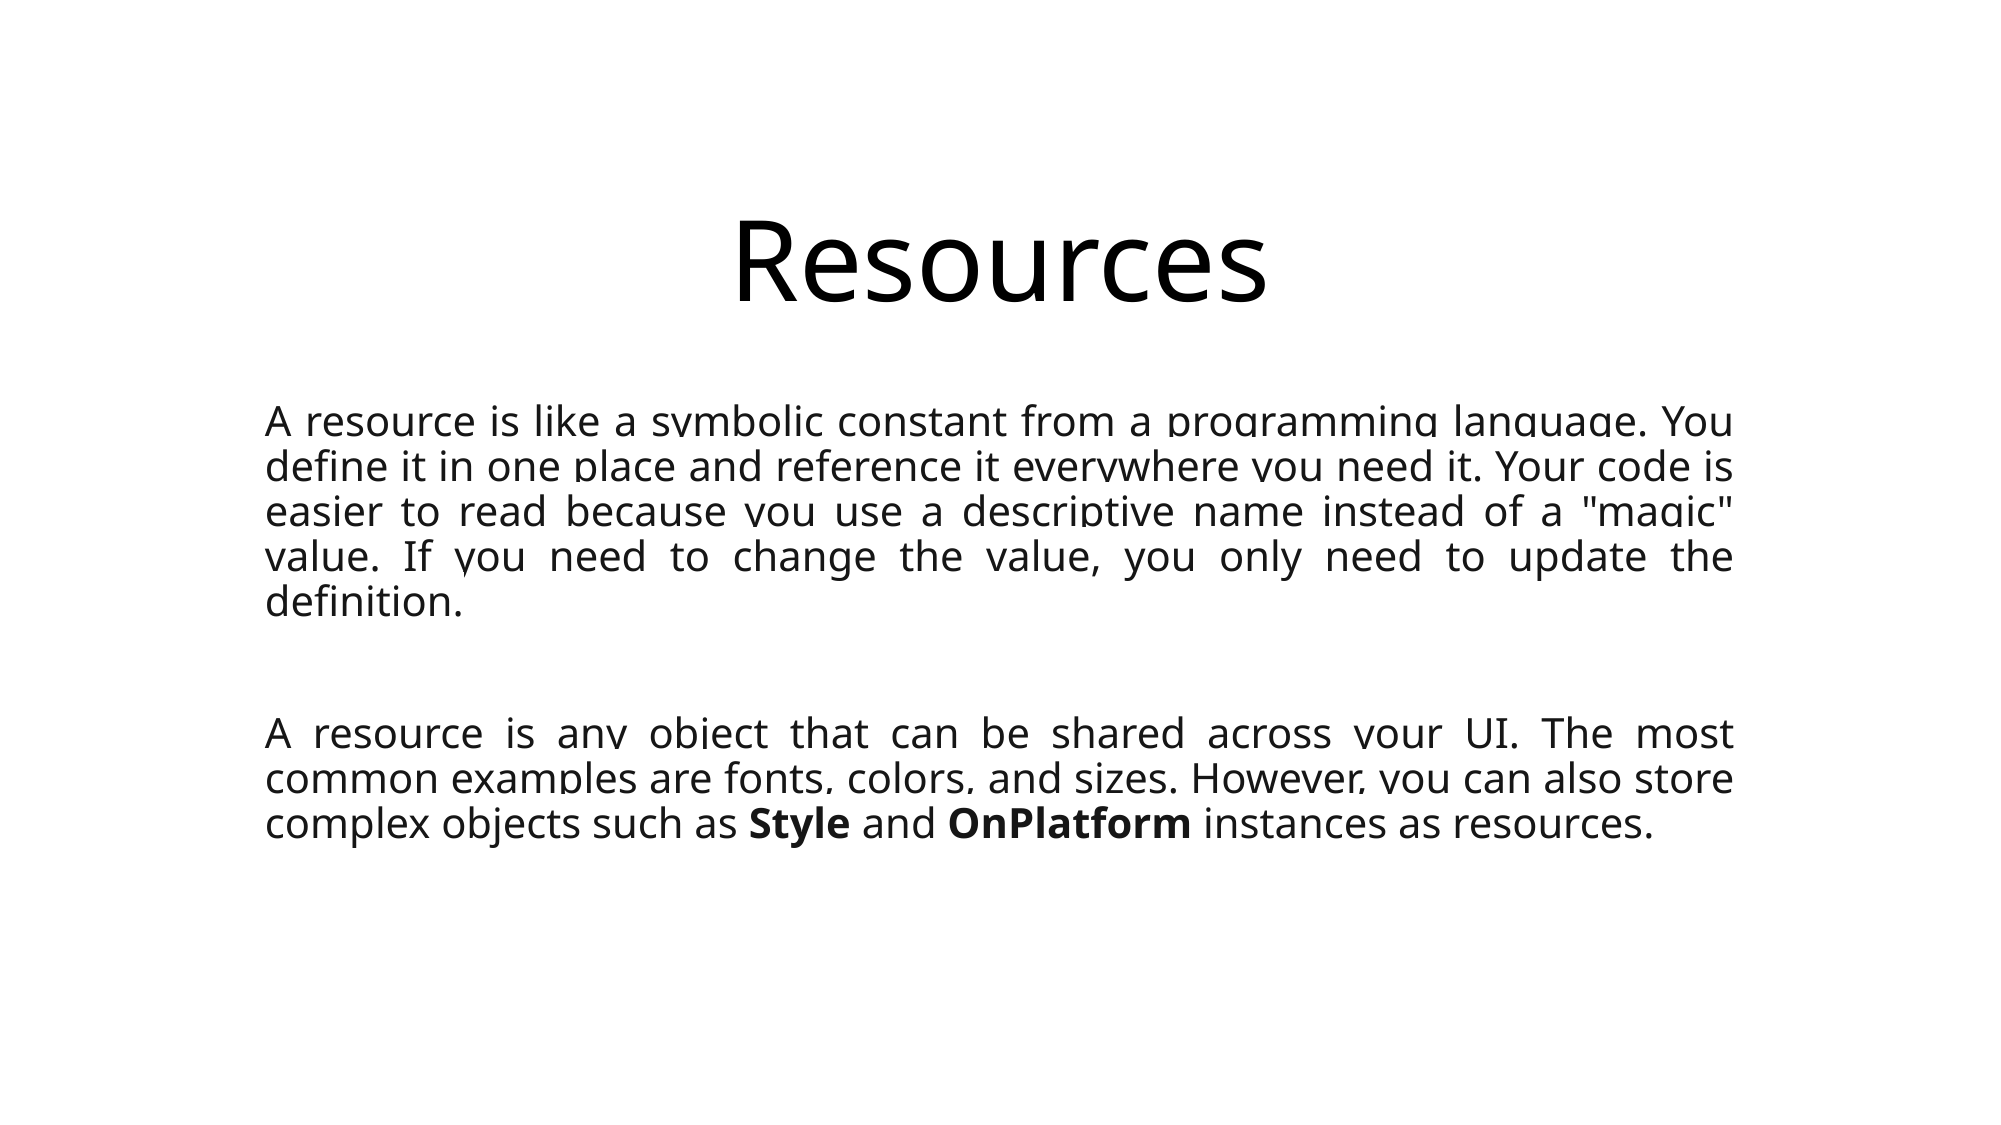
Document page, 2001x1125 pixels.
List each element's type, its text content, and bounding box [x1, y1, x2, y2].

subtitle A resource is like a symbolic constant from a programming language. You define it in one place and reference it everywhere you need it. Your code is easier to read because you use a descriptive name instead of a "magic" value. If you need to change the value, you only need to update the definition. A resource is any object that can be shared across your UI. The most common examples are fonts, colors, and sizes. However, you can also store complex objects such as Style and OnPlatform instances as resources. [249, 393, 1750, 863]
title Resources [249, 184, 1750, 334]
